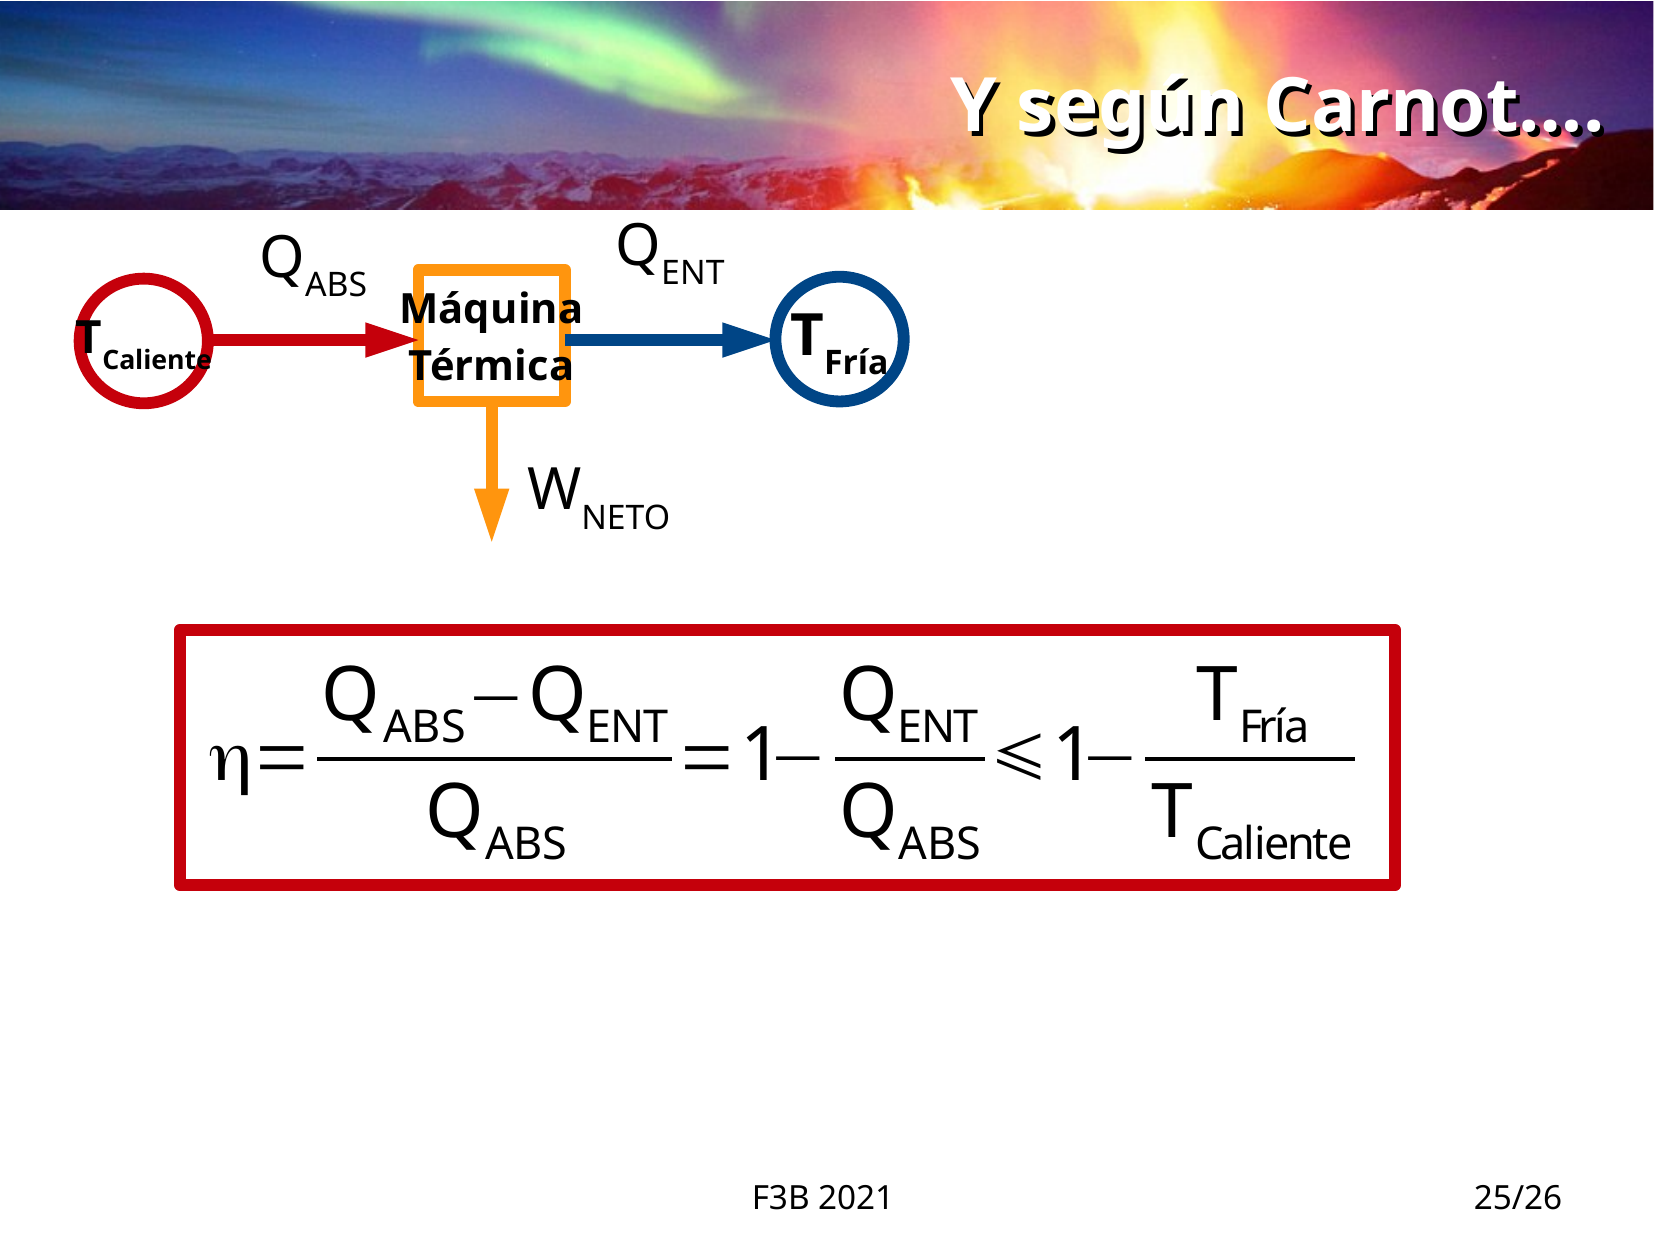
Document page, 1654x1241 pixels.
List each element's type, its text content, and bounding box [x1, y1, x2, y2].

text_box TFría [775, 276, 904, 402]
text_box TCaliente [79, 278, 208, 404]
text_box Máquina Térmica [418, 269, 565, 402]
picture [0, 1, 1654, 210]
text_box WNETO [508, 440, 689, 572]
title Y según Carnot…. [45, 15, 1606, 191]
chart [199, 648, 1366, 871]
